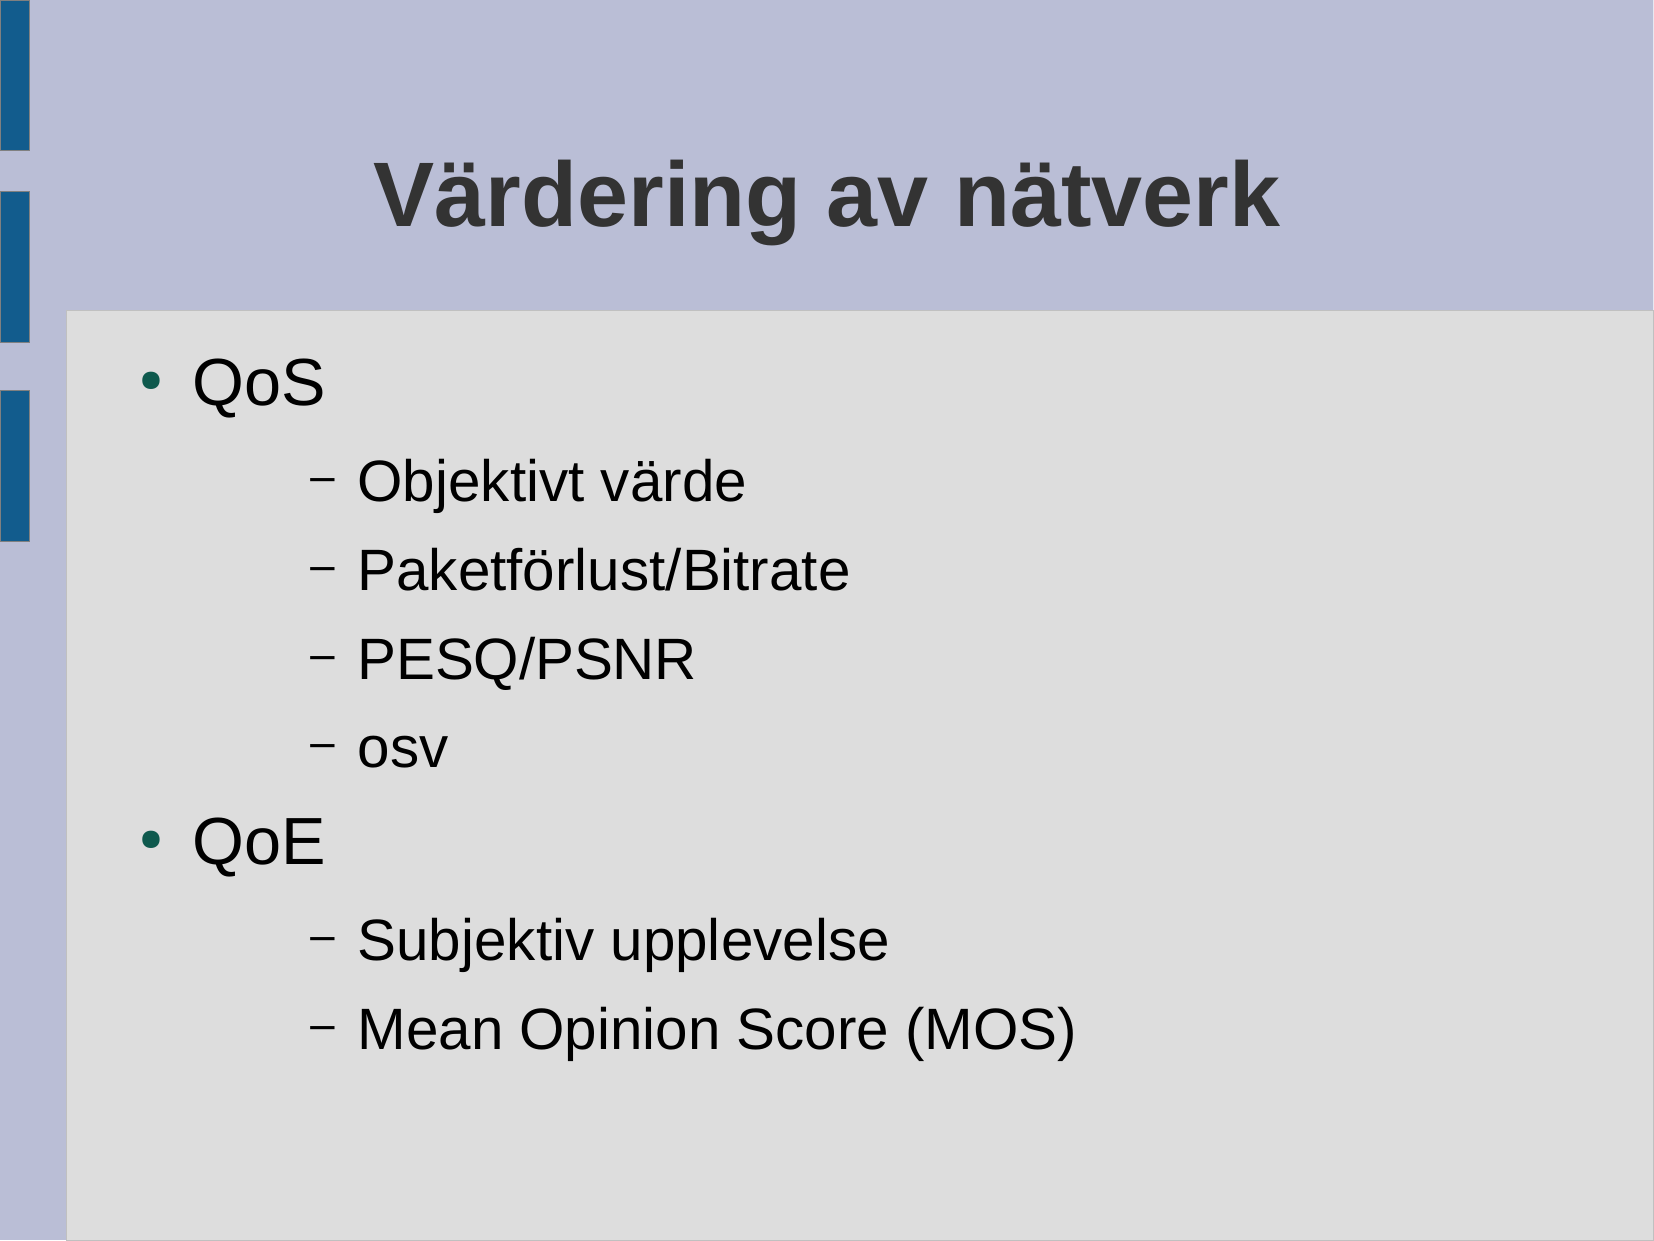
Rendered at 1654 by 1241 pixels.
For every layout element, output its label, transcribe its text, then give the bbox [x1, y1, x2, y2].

list QoS Objektivt värde Paketförlust/Bitrate PESQ/PSNR osv QoE Subjektiv upplevelse Mean Opinion Score (MOS) [121, 344, 1534, 1127]
title Värdering av nätverk [121, 91, 1534, 299]
